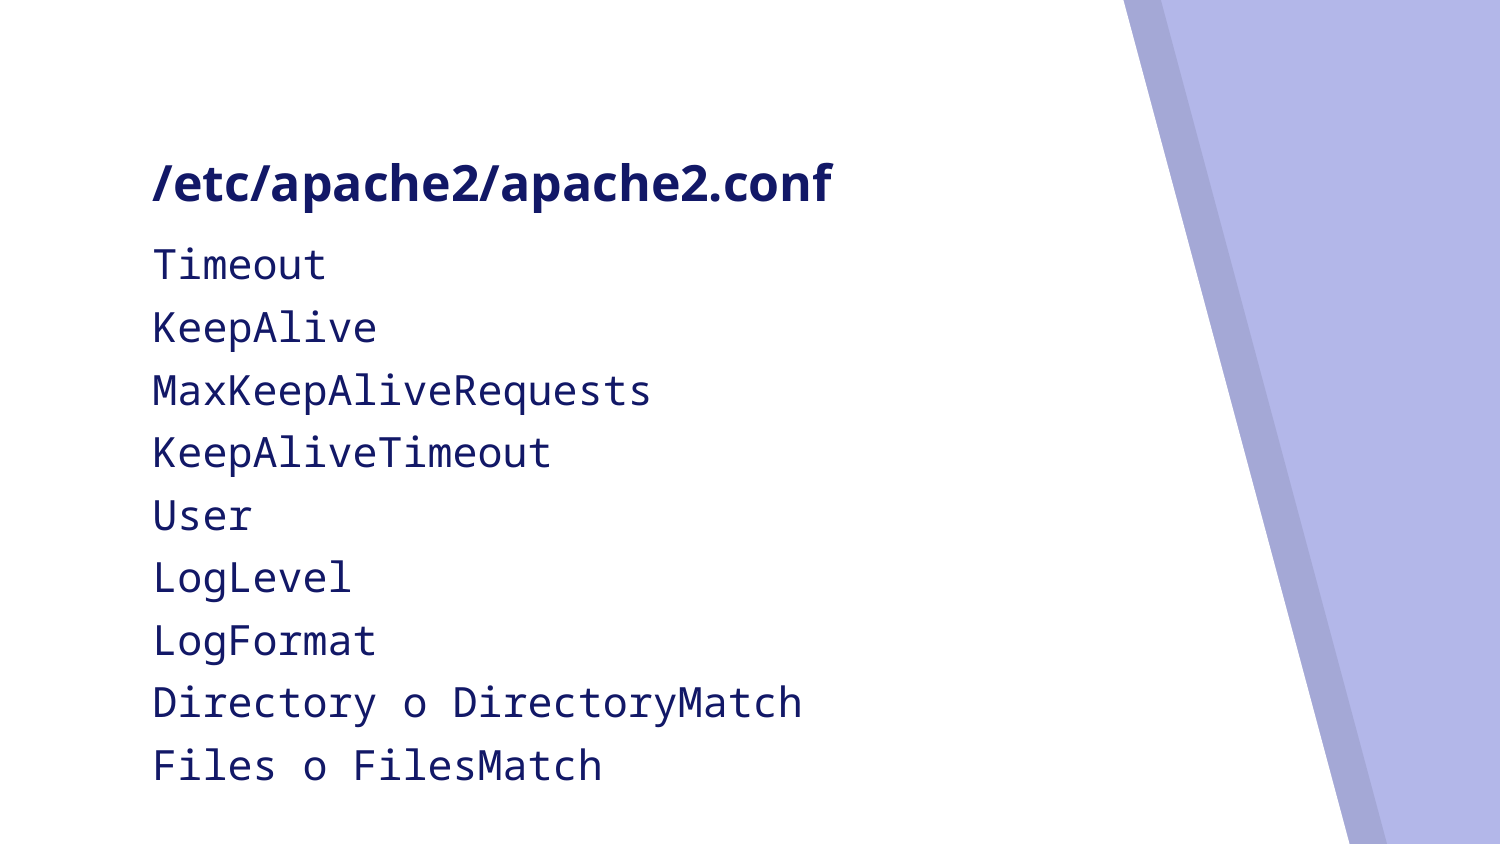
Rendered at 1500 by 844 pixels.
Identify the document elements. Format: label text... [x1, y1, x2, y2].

list Timeout KeepAlive MaxKeepAliveRequests KeepAliveTimeout User LogLevel LogFormat Directory o DirectoryMatch Files o FilesMatch [137, 223, 1217, 594]
title /etc/apache2/apache2.conf [137, 146, 1011, 223]
